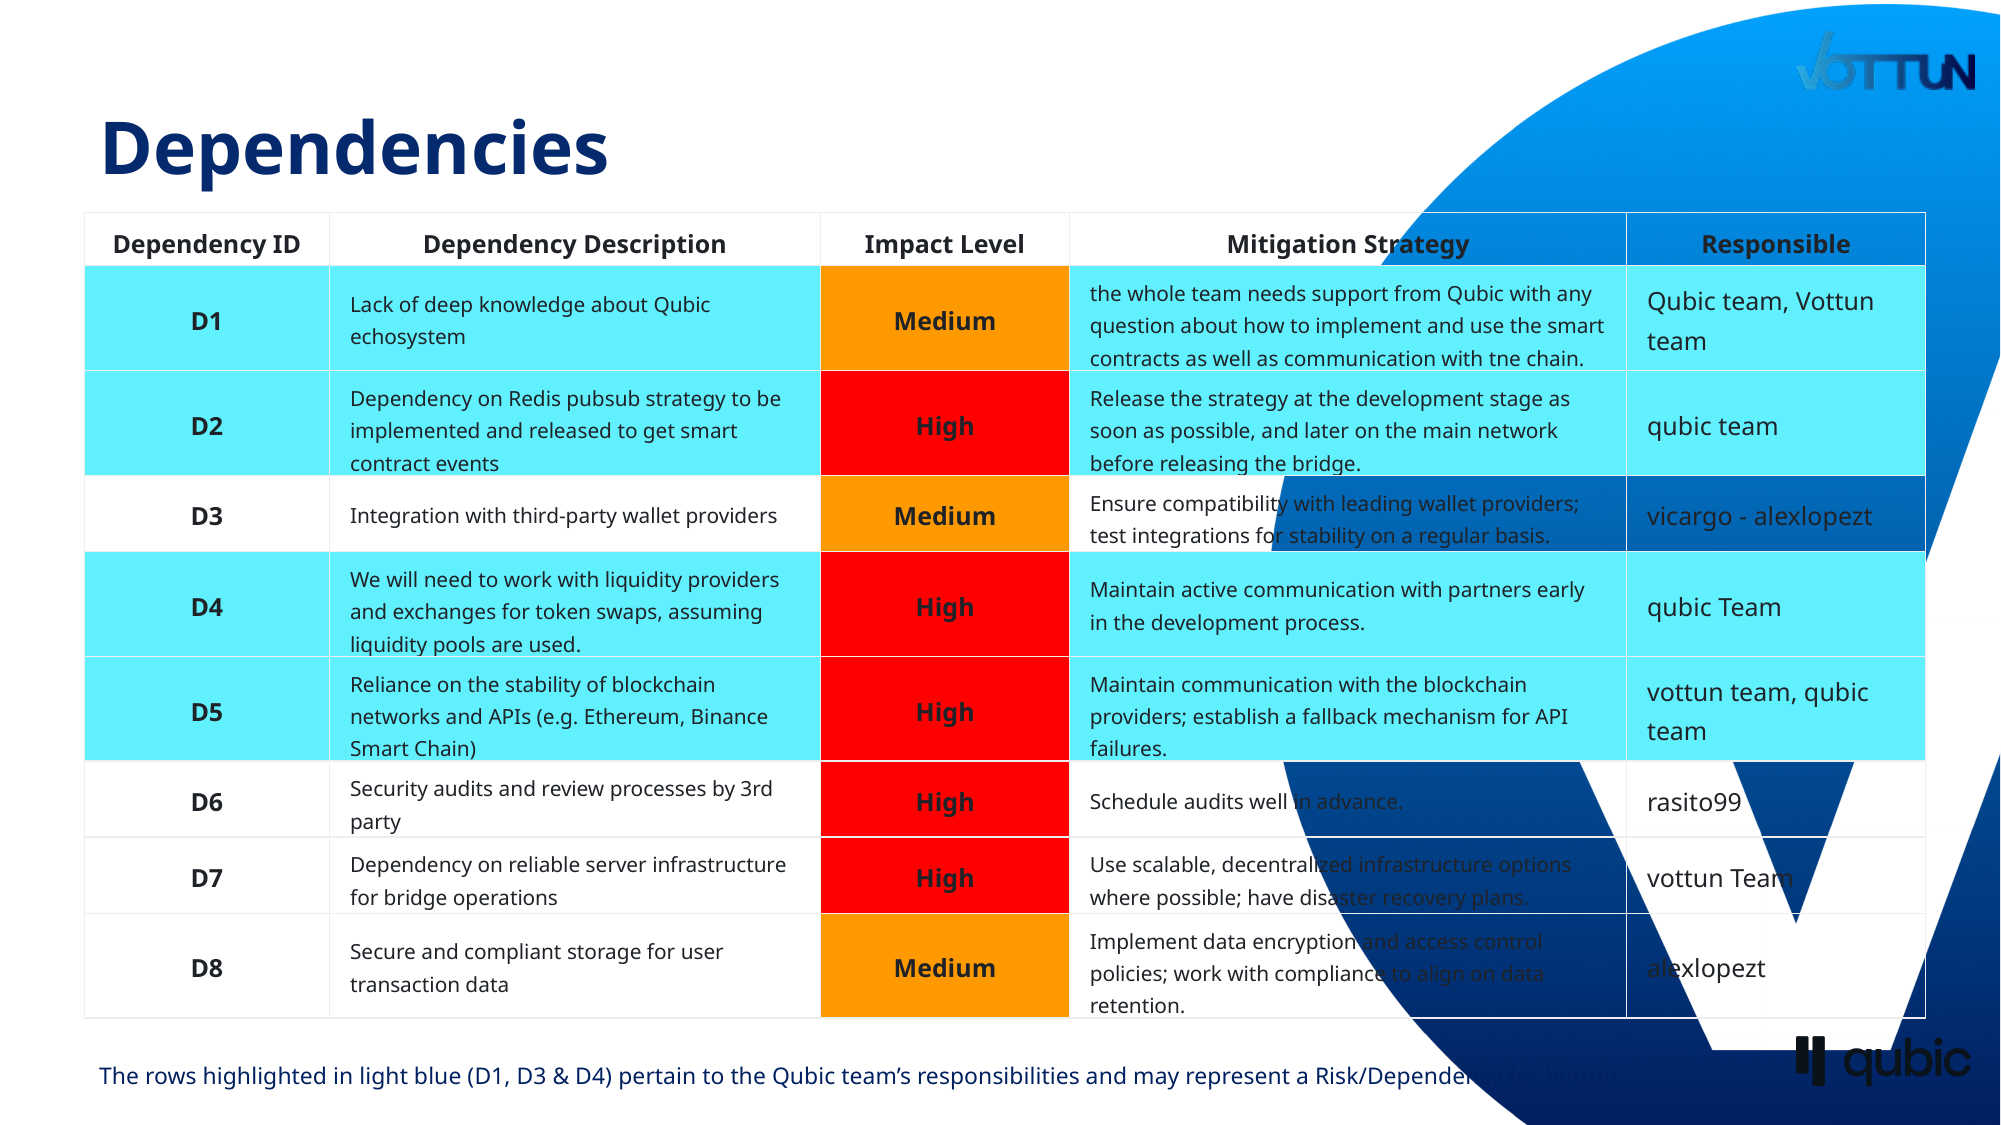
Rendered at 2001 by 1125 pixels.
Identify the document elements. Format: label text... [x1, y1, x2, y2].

table_cell Use scalable, decentralized infrastructure options where possible; have disaster recovery plans. [1070, 838, 1626, 913]
table_cell alexlopezt [1627, 914, 1925, 1017]
table_cell Secure and compliant storage for user transaction data [330, 914, 820, 1017]
table_cell D4 [85, 552, 329, 656]
table_cell Release the strategy at the development stage as soon as possible, and later on the main network before releasing the bridge. [1070, 371, 1626, 475]
table_cell Lack of deep knowledge about Qubic echosystem [330, 266, 820, 370]
table_cell High [821, 552, 1069, 656]
table_cell Schedule audits well in advance. [1070, 762, 1626, 836]
table_cell Ensure compatibility with leading wallet providers; test integrations for stability on a regular basis. [1070, 476, 1626, 551]
table_cell qubic Team [1627, 552, 1925, 656]
table_cell D7 [85, 838, 329, 913]
table_cell D6 [85, 762, 329, 836]
picture [1267, 4, 2001, 1125]
table_cell D1 [85, 266, 329, 370]
table_cell Dependency on reliable server infrastructure for bridge operations [330, 838, 820, 913]
table_cell Maintain active communication with partners early in the development process. [1070, 552, 1626, 656]
table_cell High [821, 371, 1069, 475]
table_cell the whole team needs support from Qubic with any question about how to implement and use the smart contracts as well as communication with tne chain. [1070, 266, 1626, 370]
table_cell vottun team, qubic team [1627, 657, 1925, 760]
text_box The rows highlighted in light blue (D1, D3 & D4) pertain to the Qubic team’s responsibilities and may represent a Risk/Dependency for Vottun. [84, 1042, 1882, 1105]
table_cell D8 [85, 914, 329, 1017]
table_cell D2 [85, 371, 329, 475]
table_cell rasito99 [1627, 762, 1925, 836]
table_cell qubic team [1627, 371, 1925, 475]
table_cell Integration with third-party wallet providers [330, 476, 820, 551]
table_header Dependency Description [330, 213, 820, 265]
table_cell Qubic team, Vottun team [1627, 266, 1925, 370]
text_box Dependencies [84, 94, 1822, 198]
table_cell D5 [85, 657, 329, 760]
table_cell We will need to work with liquidity providers and exchanges for token swaps, assuming liquidity pools are used. [330, 552, 820, 656]
table_cell vottun Team [1627, 838, 1925, 913]
table_cell Reliance on the stability of blockchain networks and APIs (e.g. Ethereum, Binance Smart Chain) [330, 657, 820, 760]
table_header Impact Level [821, 213, 1069, 265]
table_cell High [821, 838, 1069, 913]
table_cell Security audits and review processes by 3rd party [330, 762, 820, 836]
table_cell D3 [85, 476, 329, 551]
table_cell Dependency on Redis pubsub strategy to be implemented and released to get smart contract events [330, 371, 820, 475]
table_cell Maintain communication with the blockchain providers; establish a fallback mechanism for API failures. [1070, 657, 1626, 760]
table_cell Medium [821, 914, 1069, 1017]
table_cell Medium [821, 476, 1069, 551]
table_header Responsible [1627, 213, 1925, 265]
table_header Mitigation Strategy [1070, 213, 1626, 265]
table_cell High [821, 657, 1069, 760]
table_cell vicargo - alexlopezt [1627, 476, 1925, 551]
table_cell Implement data encryption and access control policies; work with compliance to align on data retention. [1070, 914, 1626, 1017]
table_cell High [821, 762, 1069, 836]
table_header Dependency ID [85, 213, 329, 265]
table_cell Medium [821, 266, 1069, 370]
